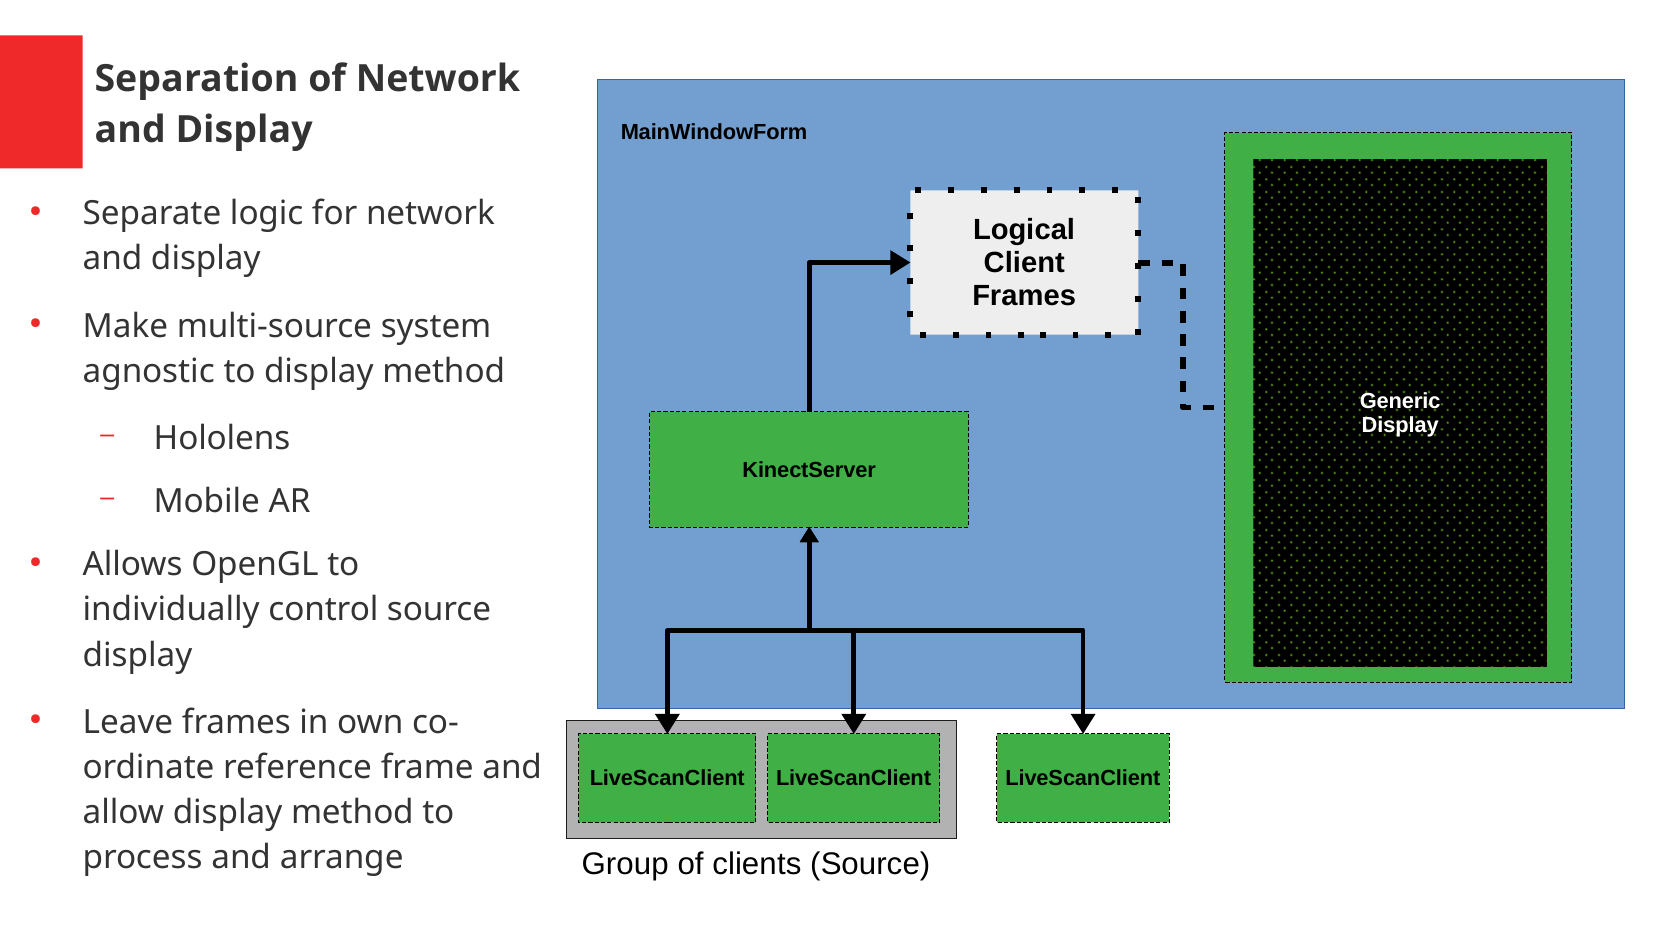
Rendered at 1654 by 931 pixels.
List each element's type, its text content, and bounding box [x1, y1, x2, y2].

text_box Logical Client Frames [910, 190, 1139, 335]
text_box MainWindowForm [584, 119, 845, 169]
text_box [670, 633, 851, 709]
text_box KinectServer [649, 411, 969, 528]
list Separate logic for network and display Make multi-source system agnostic to display method Hololens Mobile AR Allows OpenGL to individually control source display Leave frames in own co-ordinate reference frame and allow display method to process and arrange [11, 188, 544, 745]
text_box Group of clients (Source) [566, 838, 947, 889]
text_box LiveScanClient [578, 733, 756, 823]
title Separation of Network and Display [94, 35, 584, 169]
text_box [566, 720, 957, 839]
text_box [597, 79, 1625, 709]
text_box [856, 633, 1081, 709]
text_box LiveScanClient [767, 733, 940, 823]
text_box LiveScanClient [996, 733, 1170, 823]
text_box Generic Display [1253, 159, 1547, 667]
